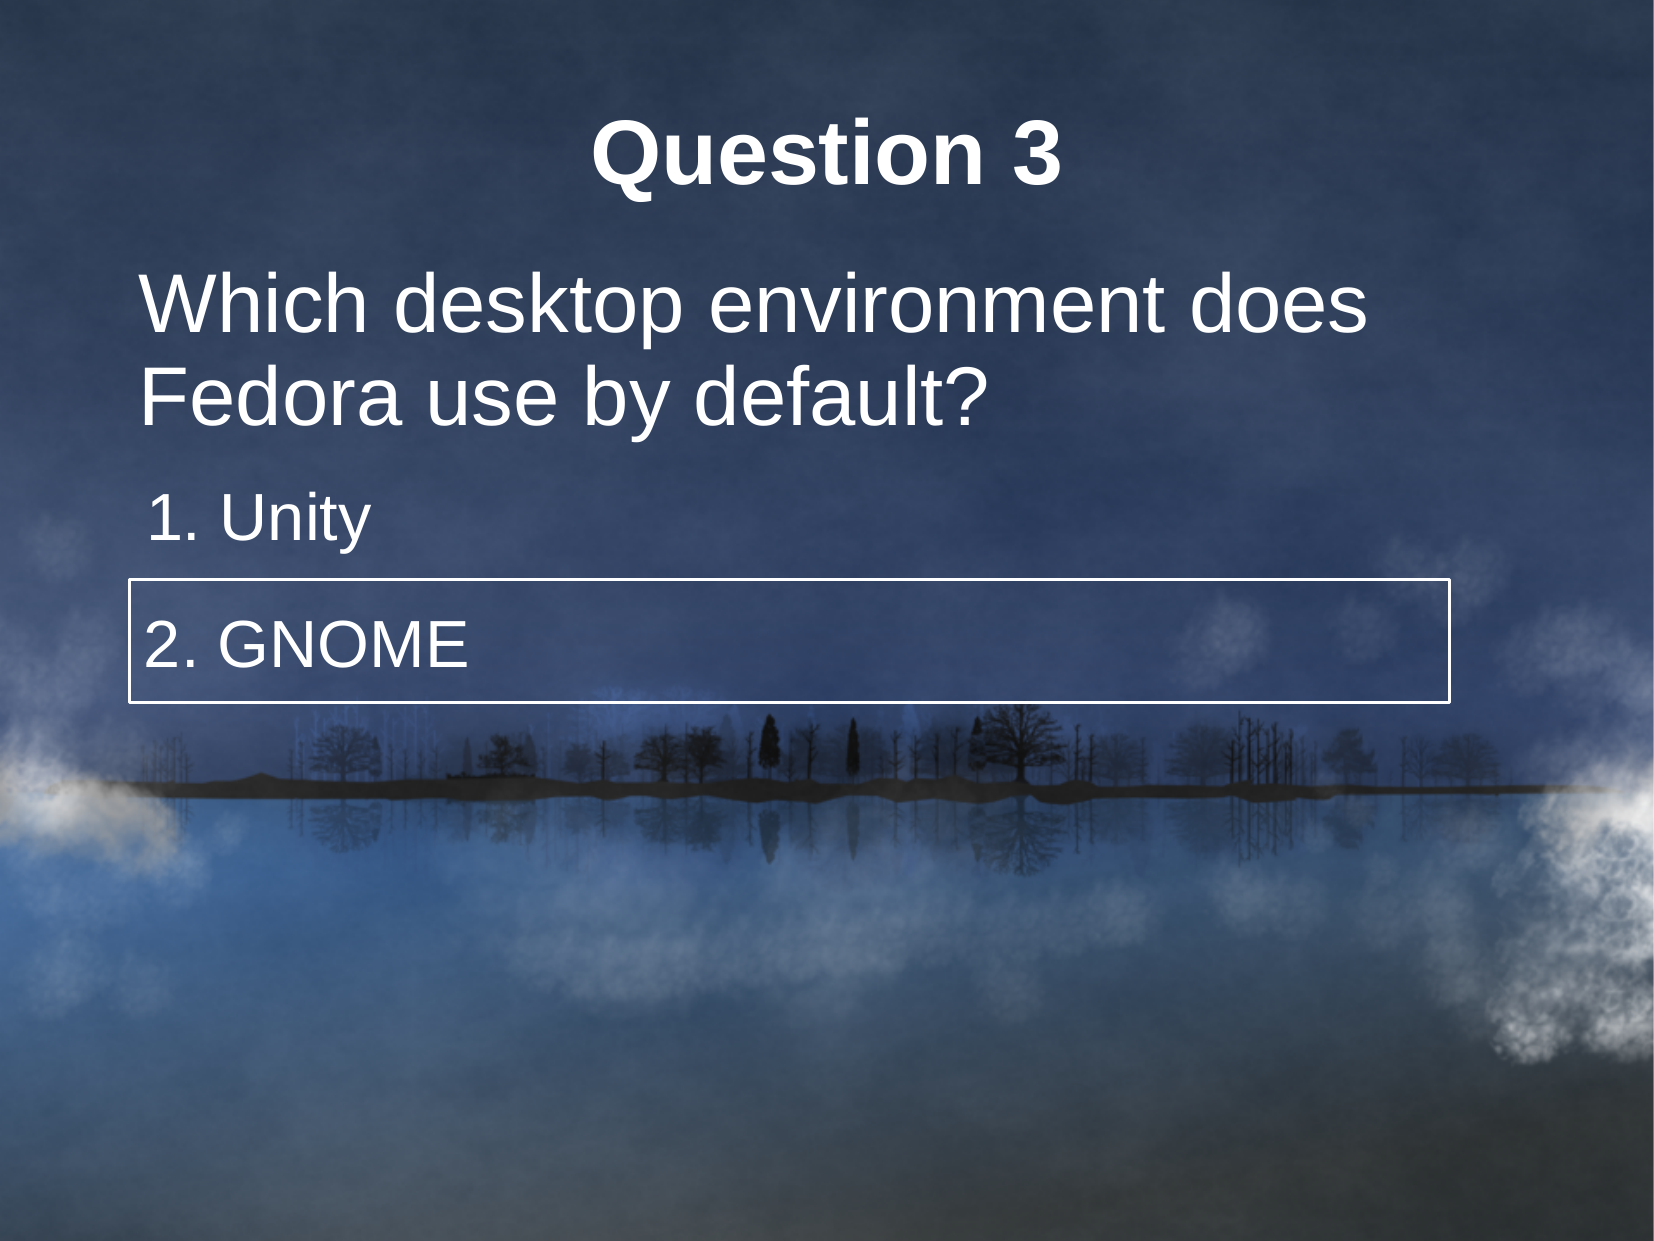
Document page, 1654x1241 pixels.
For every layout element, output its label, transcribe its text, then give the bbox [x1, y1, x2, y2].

text_box 1. Unity [131, 472, 976, 571]
title Question 3 [82, 49, 1571, 257]
picture [0, 0, 1654, 1241]
text_box Which desktop environment does Fedora use by default? [124, 249, 1538, 451]
text_box [129, 579, 1450, 703]
